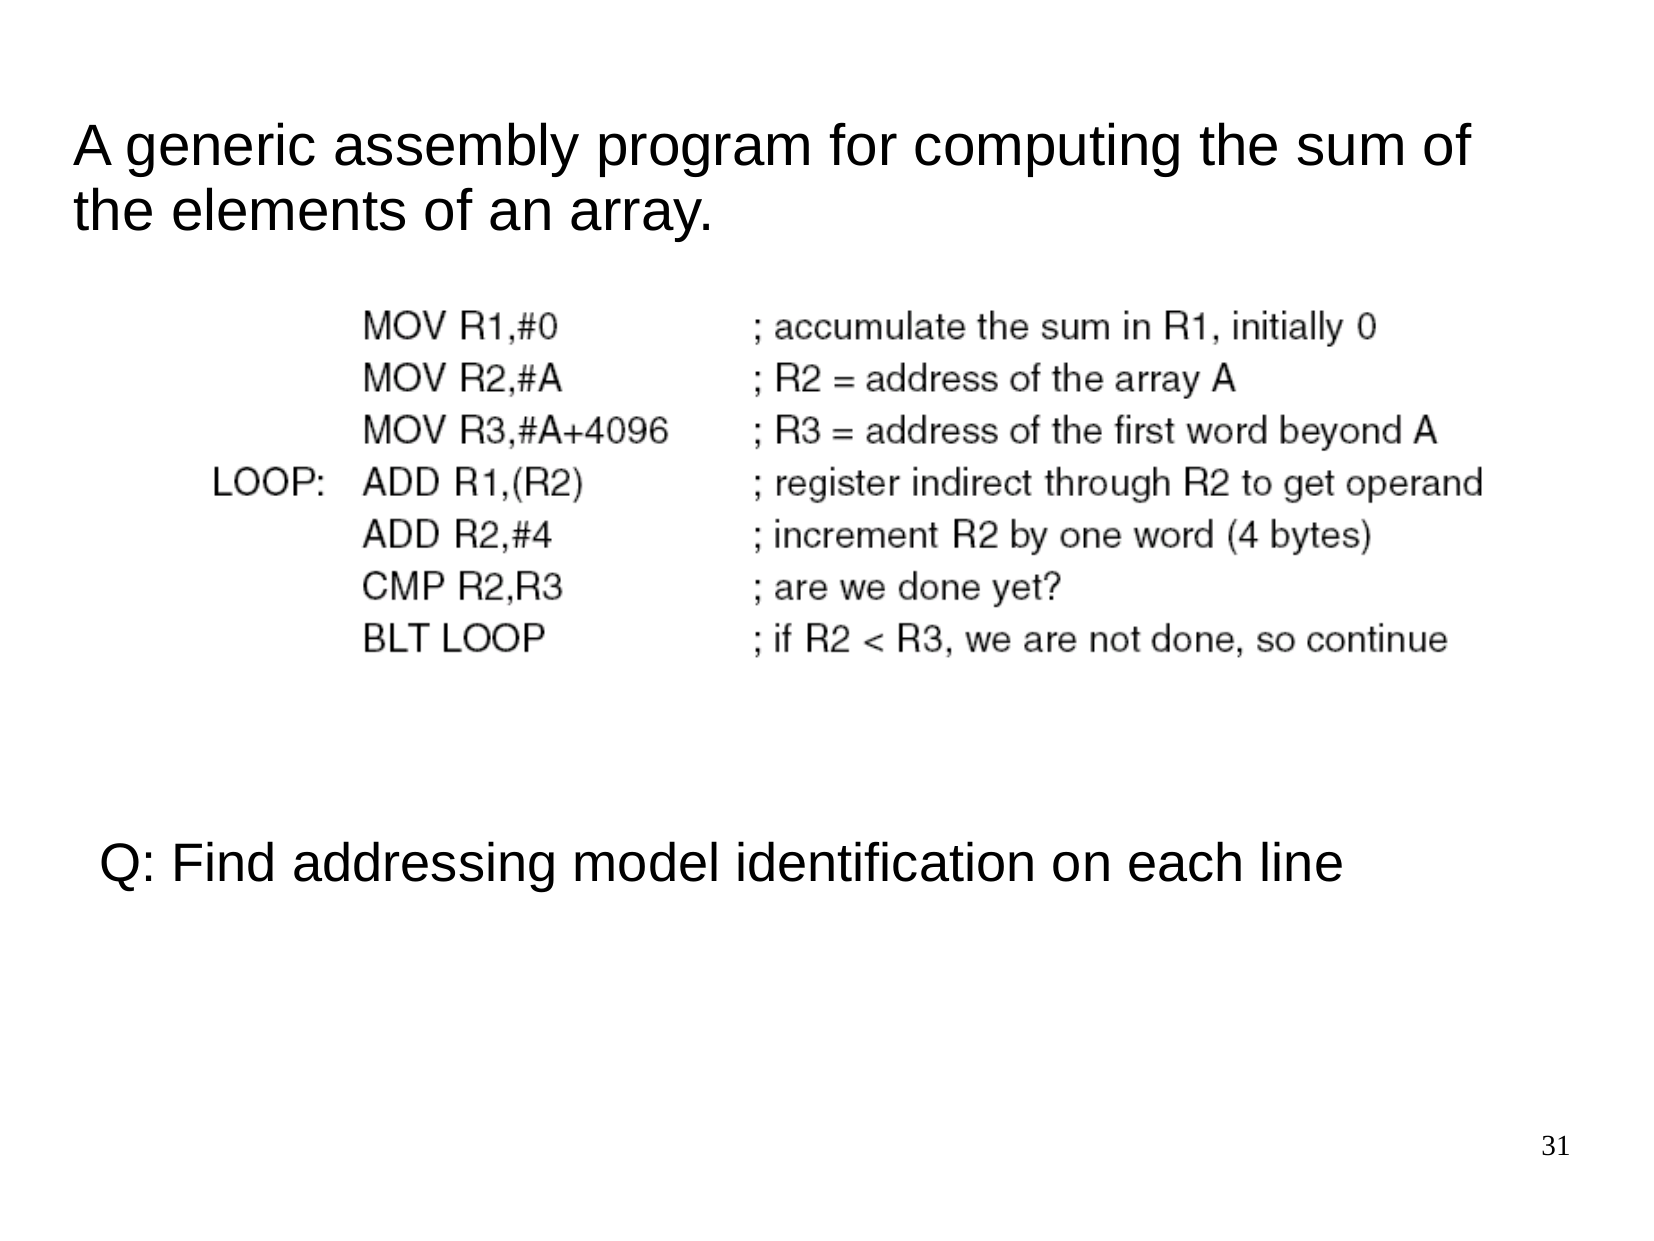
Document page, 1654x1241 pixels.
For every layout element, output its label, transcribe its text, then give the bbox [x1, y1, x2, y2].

text_box Q: Find addressing model identification on each line [84, 825, 1361, 901]
list A generic assembly program for computing the sum of the elements of an array. [59, 105, 1560, 1117]
picture [147, 293, 1514, 690]
